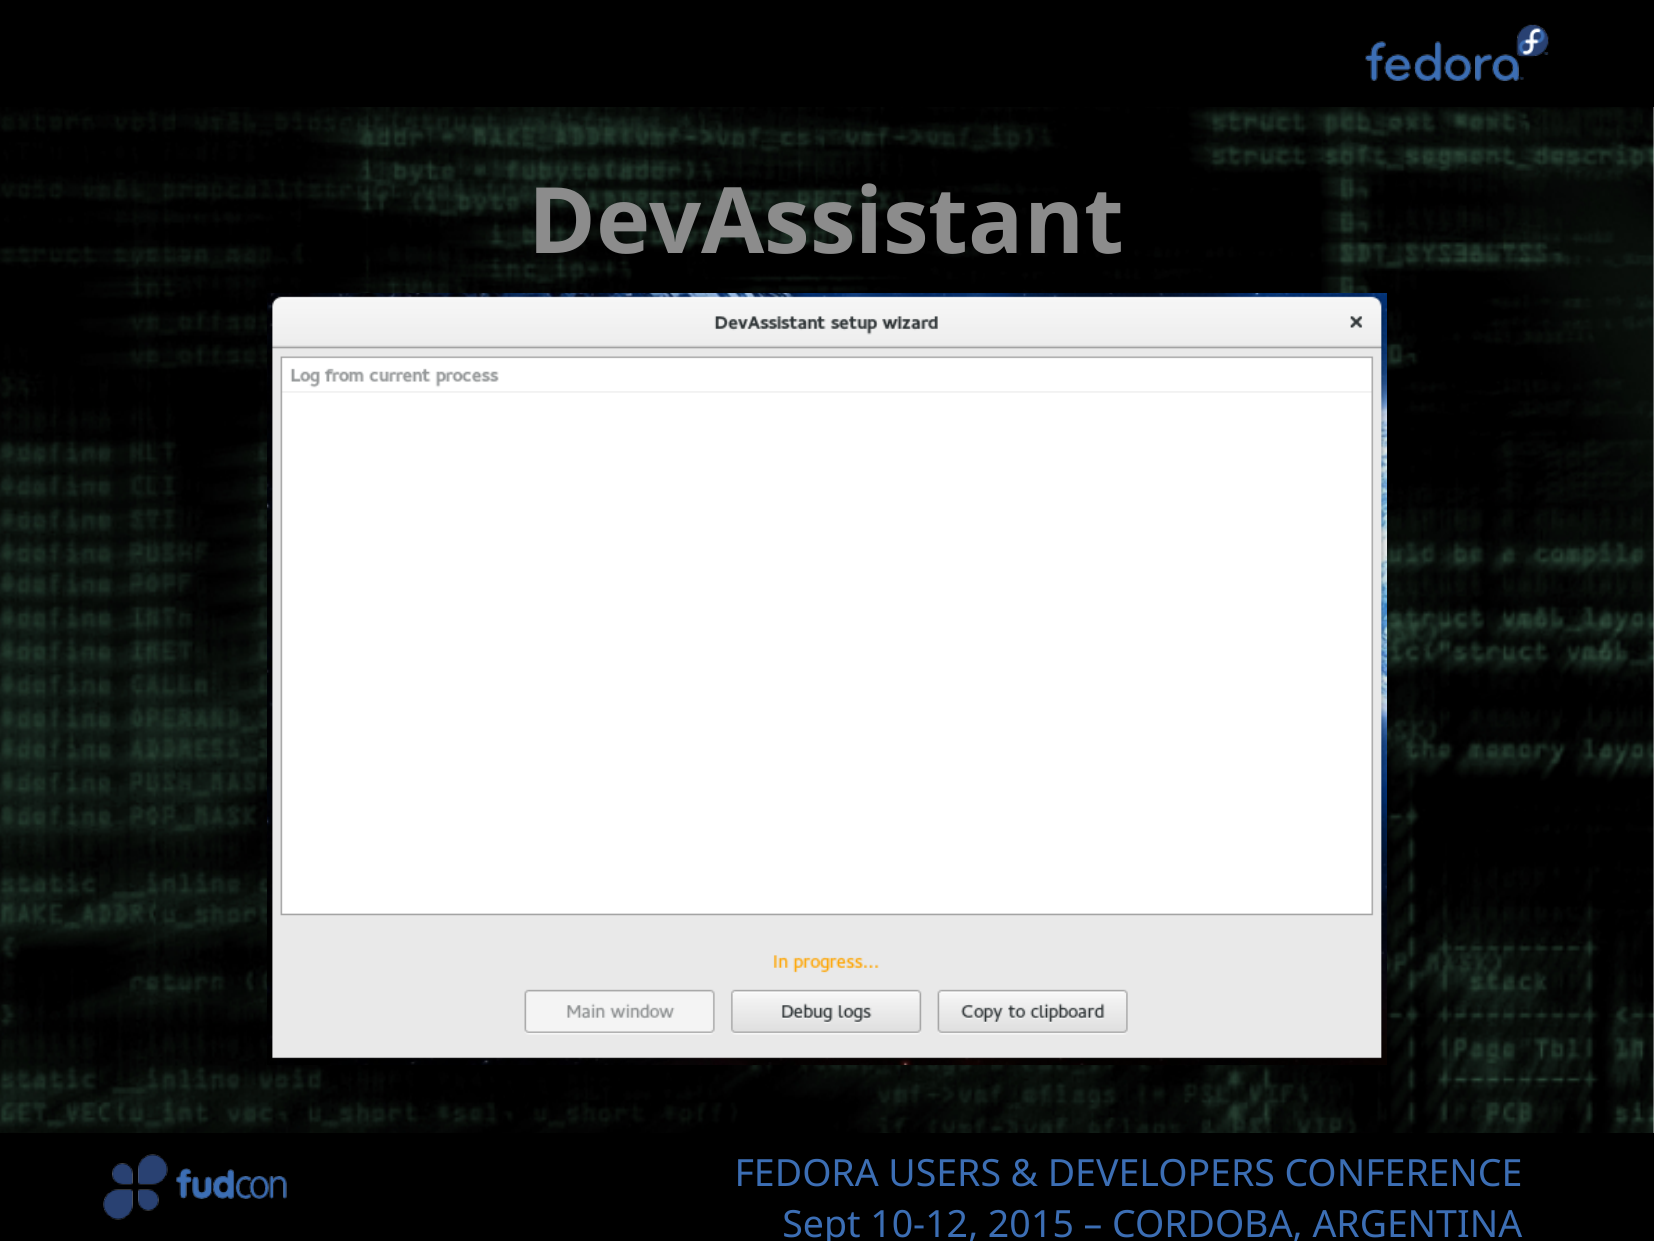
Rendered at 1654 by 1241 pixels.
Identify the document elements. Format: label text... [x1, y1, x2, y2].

picture [0, 0, 1654, 1241]
title DevAssistant [82, 114, 1571, 322]
